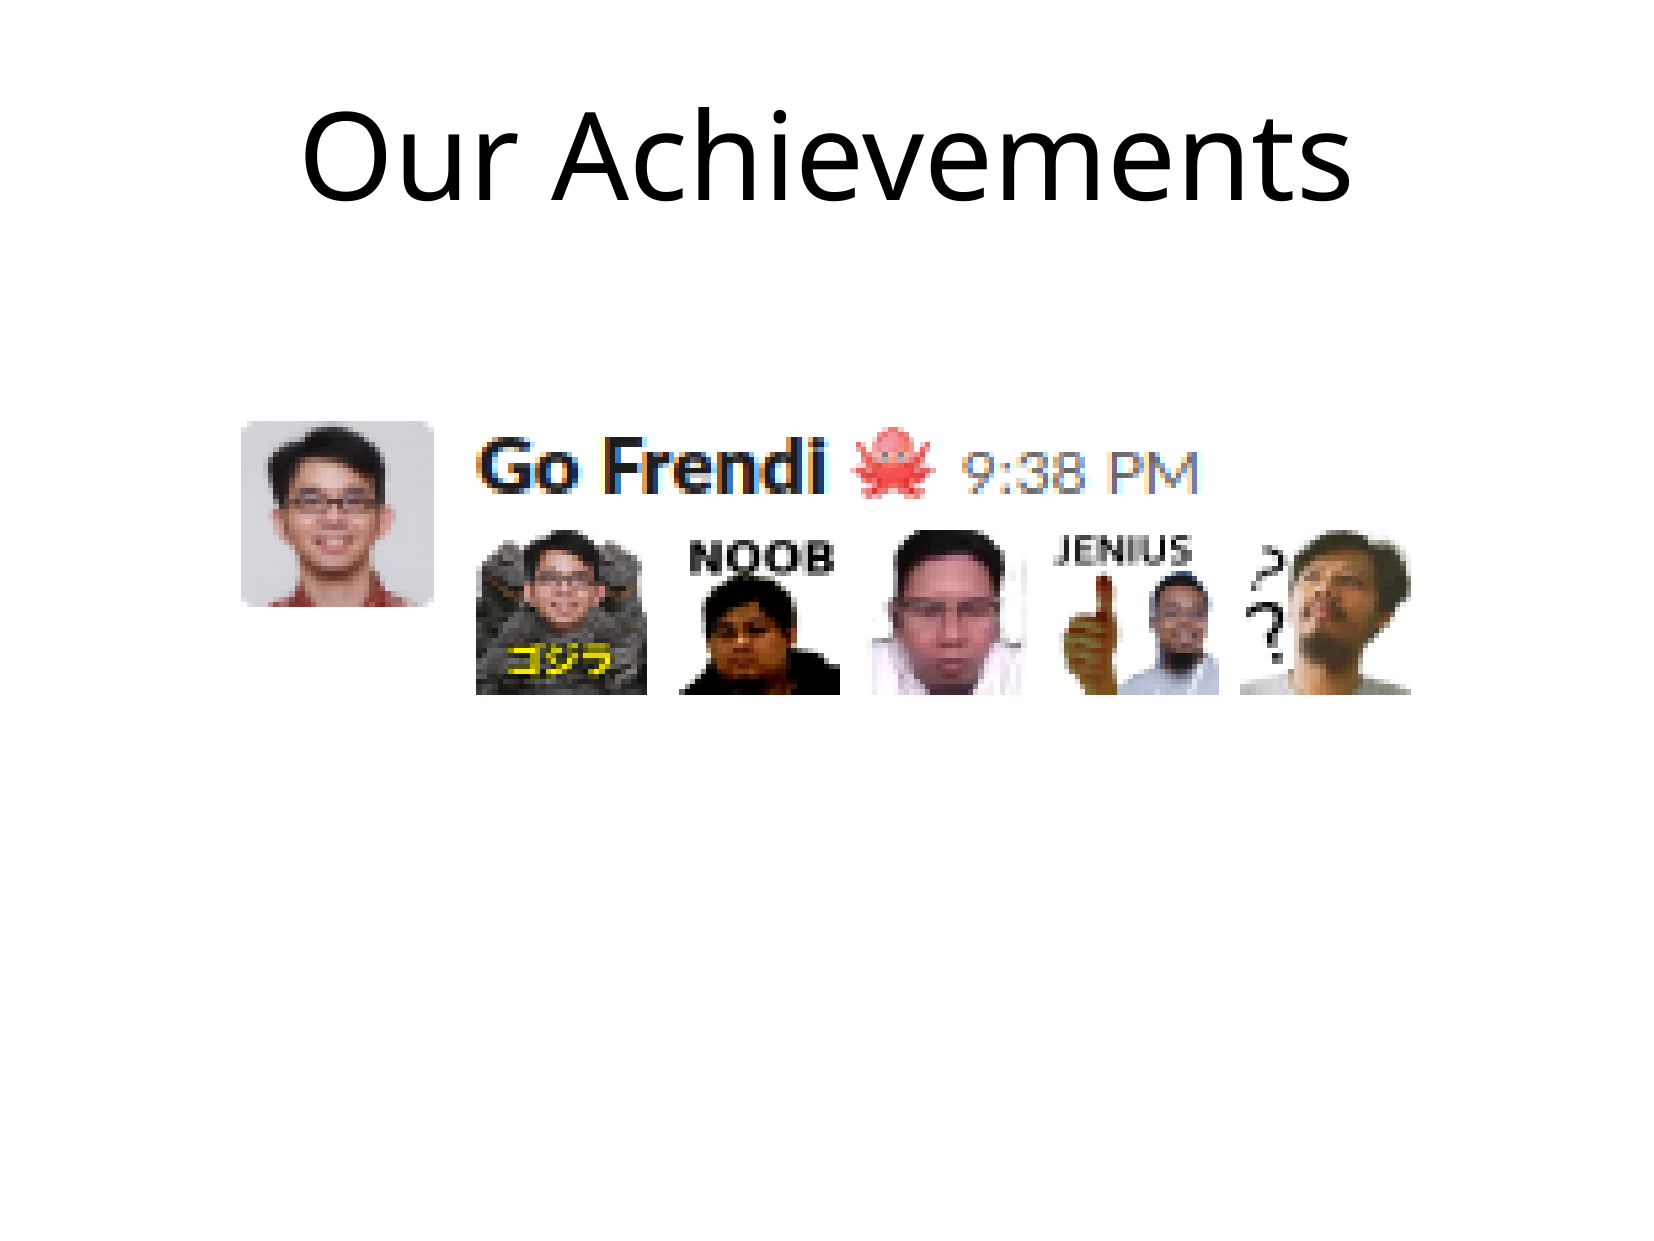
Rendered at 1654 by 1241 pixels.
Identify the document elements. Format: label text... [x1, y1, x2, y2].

picture [183, 324, 1433, 762]
title Our Achievements [82, 49, 1571, 257]
